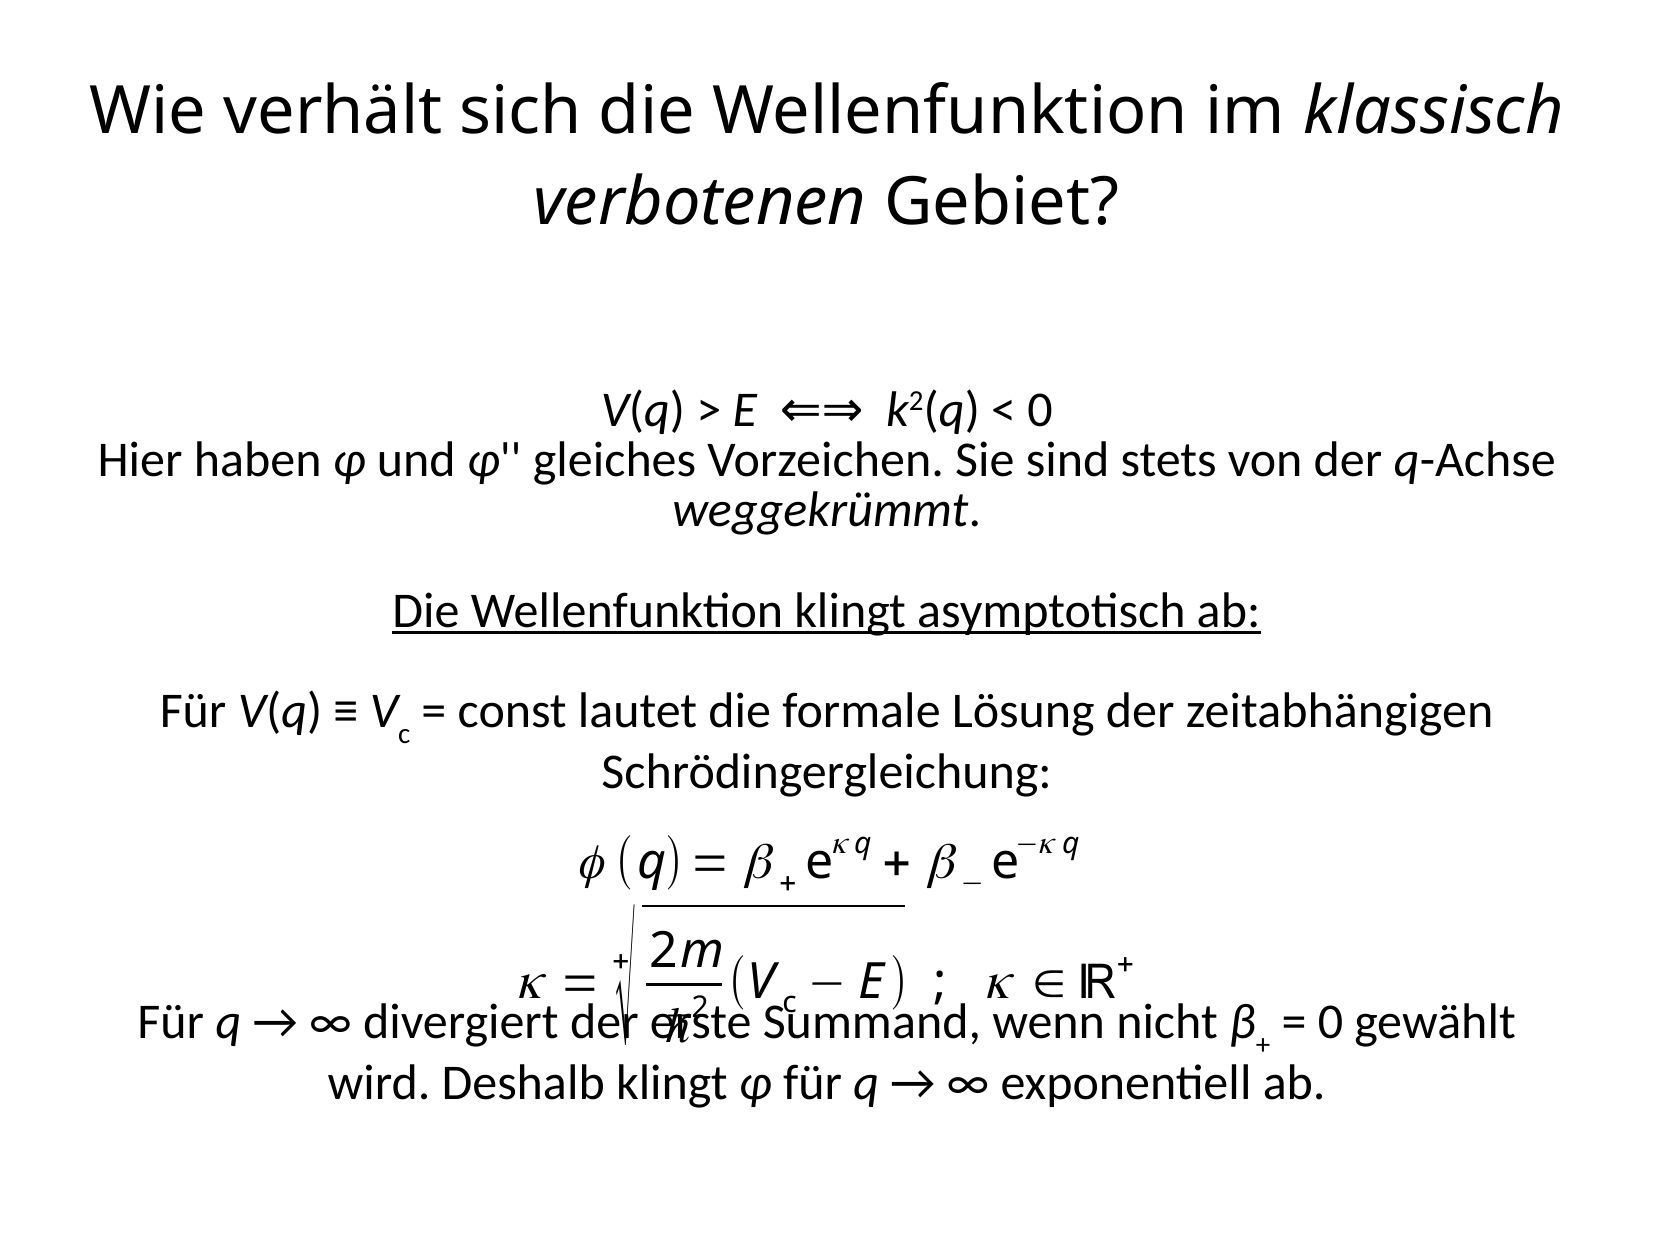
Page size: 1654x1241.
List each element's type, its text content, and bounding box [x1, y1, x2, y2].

title Wie verhält sich die Wellenfunktion im klassisch verbotenen Gebiet? [82, 49, 1571, 257]
subtitle V(q) > E ⇐⇒ k2(q) < 0 Hier haben φ und φ'' gleiches Vorzeichen. Sie sind stets von der q-Achse weggekrümmt. Die Wellenfunktion klingt asymptotisch ab: Für V(q) ≡ Vc = const lautet die formale Lösung der zeitabhängigen Schrödingergleichung: Für q → ∞ divergiert der erste Summand, wenn nicht β+ = 0 gewählt wird. Deshalb klingt φ für q → ∞ exponentiell ab. [82, 312, 1571, 1189]
chart [508, 825, 1145, 1053]
